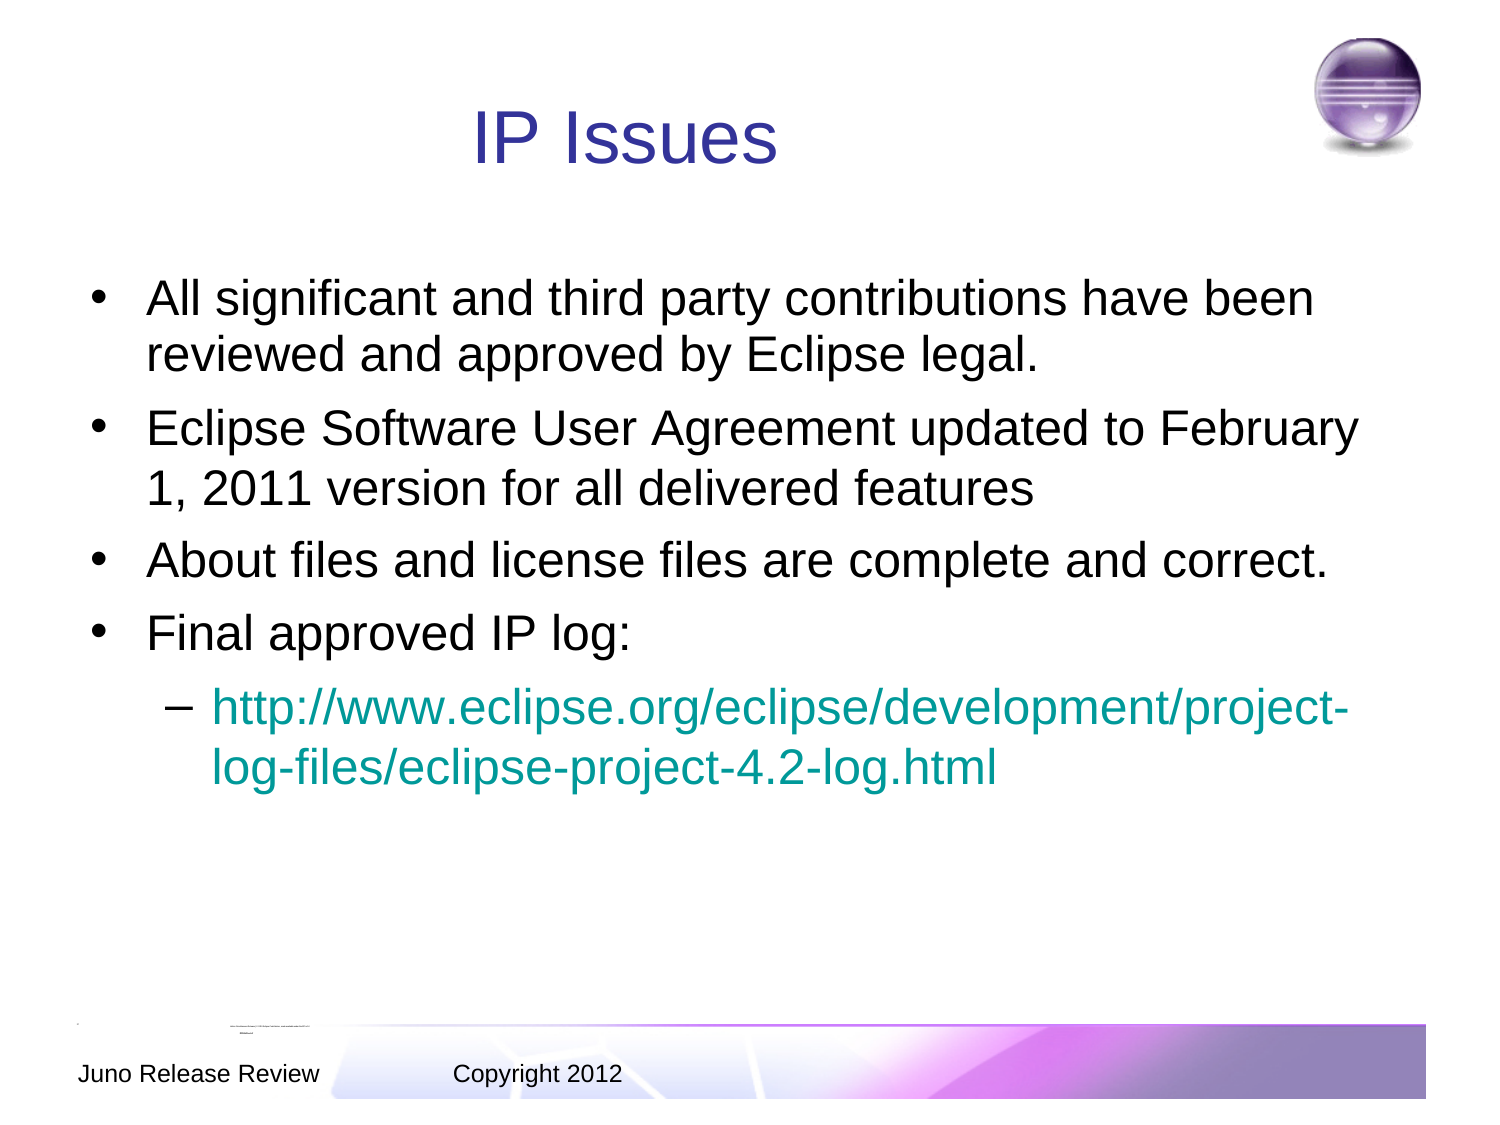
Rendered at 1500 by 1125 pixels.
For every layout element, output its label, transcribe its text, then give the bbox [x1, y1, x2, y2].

list All significant and third party contributions have been reviewed and approved by Eclipse legal. Eclipse Software User Agreement updated to February 1, 2011 version for all delivered features About files and license files are complete and correct. Final approved IP log: http://www.eclipse.org/eclipse/development/project-log-files/eclipse-project-4.2-log.html [75, 262, 1426, 1006]
picture [1307, 37, 1426, 157]
picture [225, 1024, 1426, 1099]
title IP Issues [74, 45, 1176, 233]
